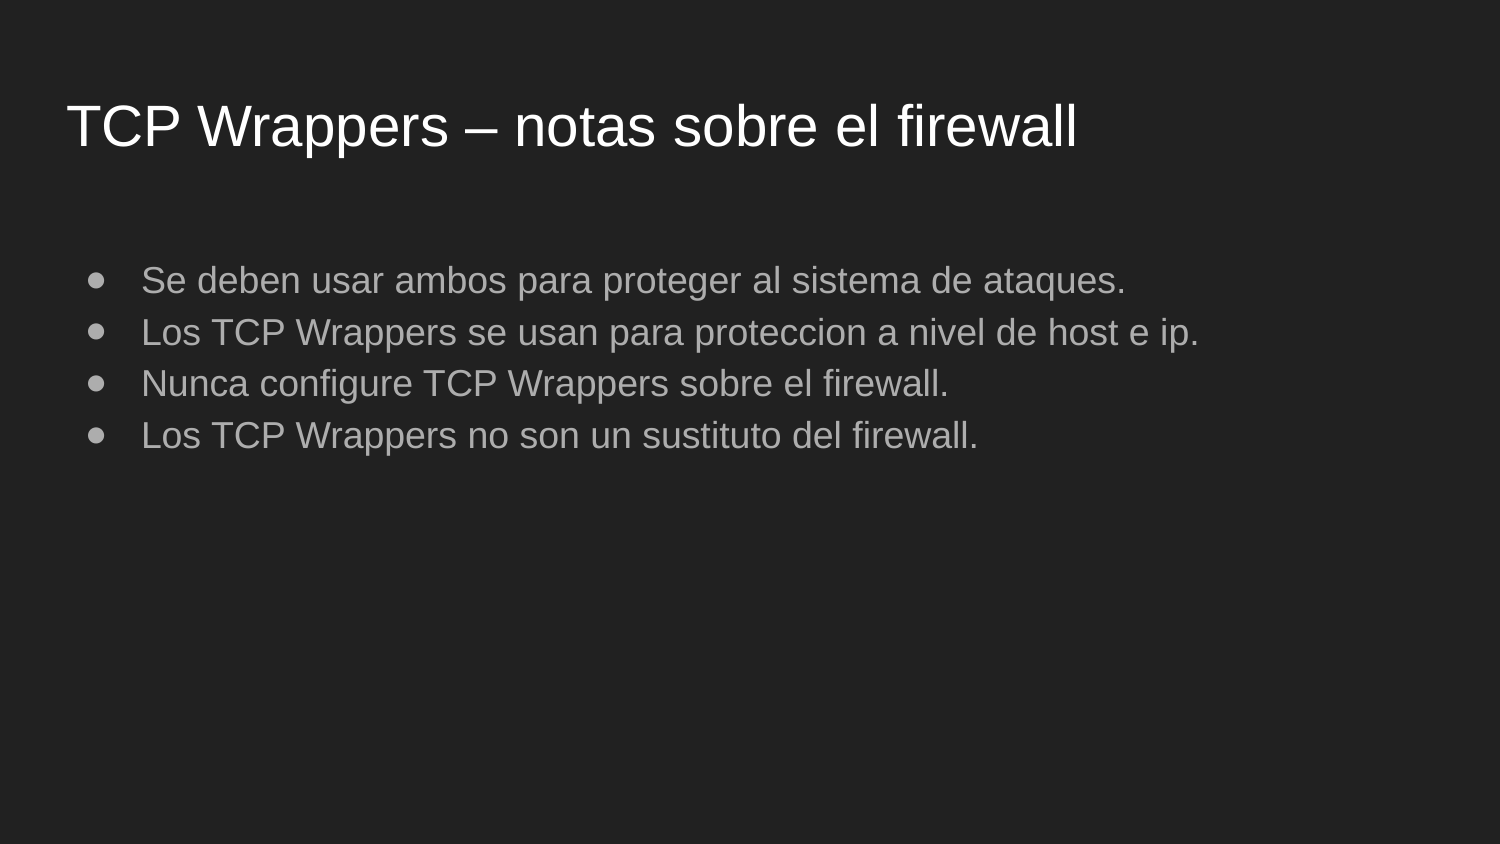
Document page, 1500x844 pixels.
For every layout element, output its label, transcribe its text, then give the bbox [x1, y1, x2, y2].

title TCP Wrappers – notas sobre el firewall [51, 72, 1449, 167]
list Se deben usar ambos para proteger al sistema de ataques. Los TCP Wrappers se usan para proteccion a nivel de host e ip. Nunca configure TCP Wrappers sobre el firewall. Los TCP Wrappers no son un sustituto del firewall. [51, 189, 1456, 750]
